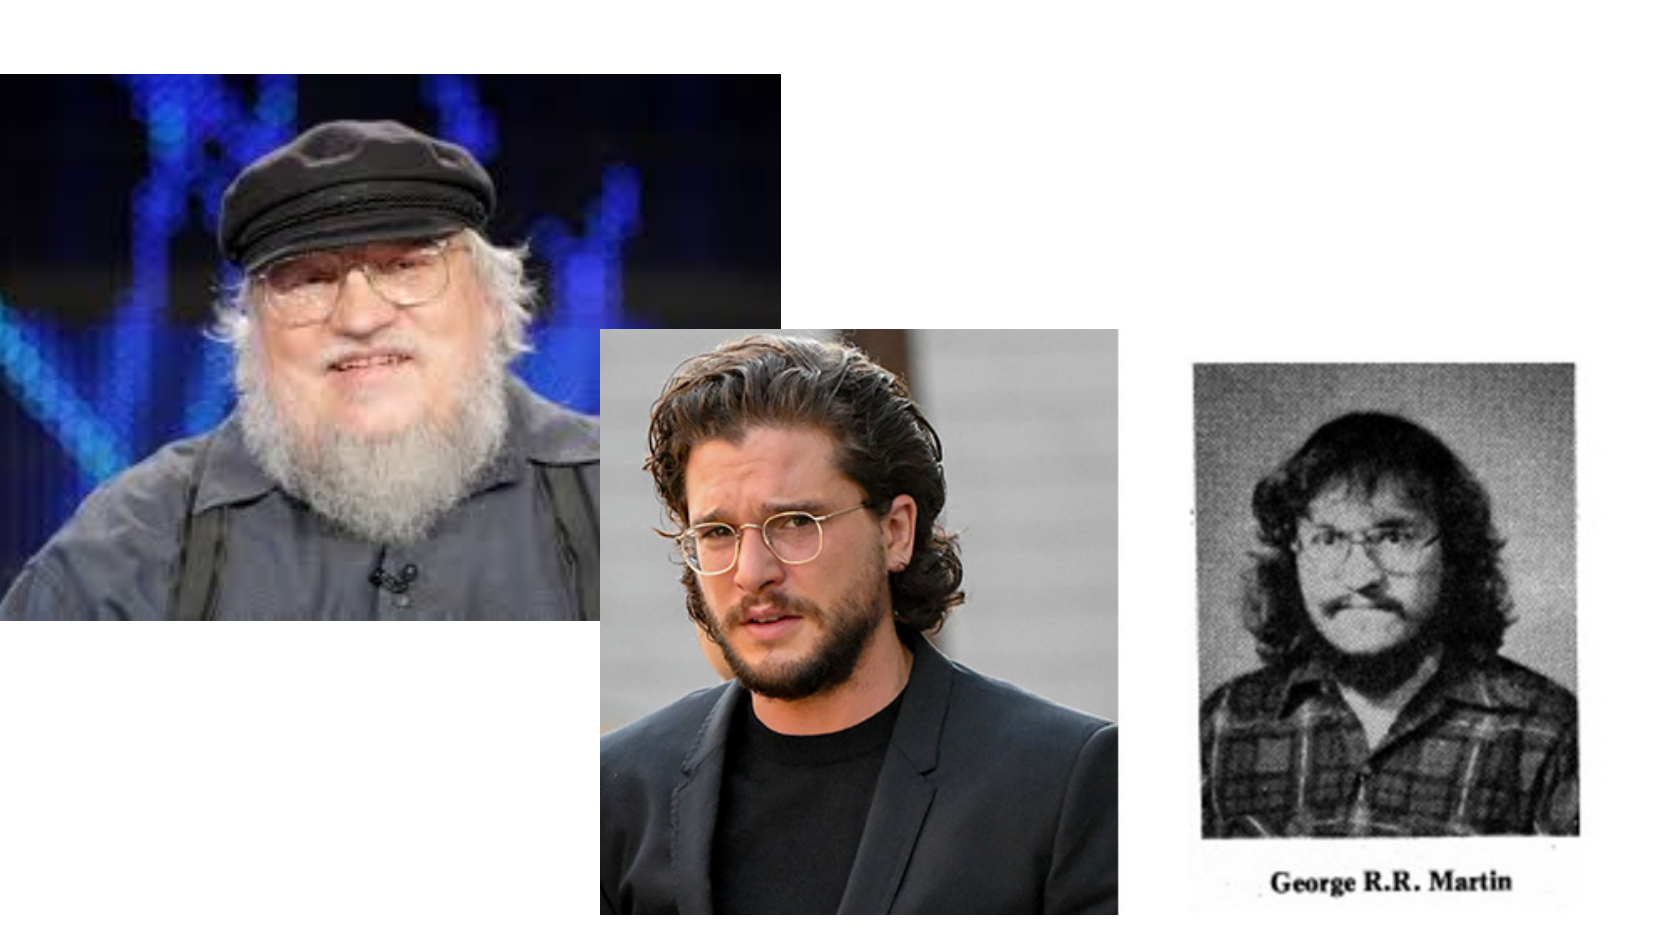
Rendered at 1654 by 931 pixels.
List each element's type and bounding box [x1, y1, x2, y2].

picture [0, 74, 1637, 916]
